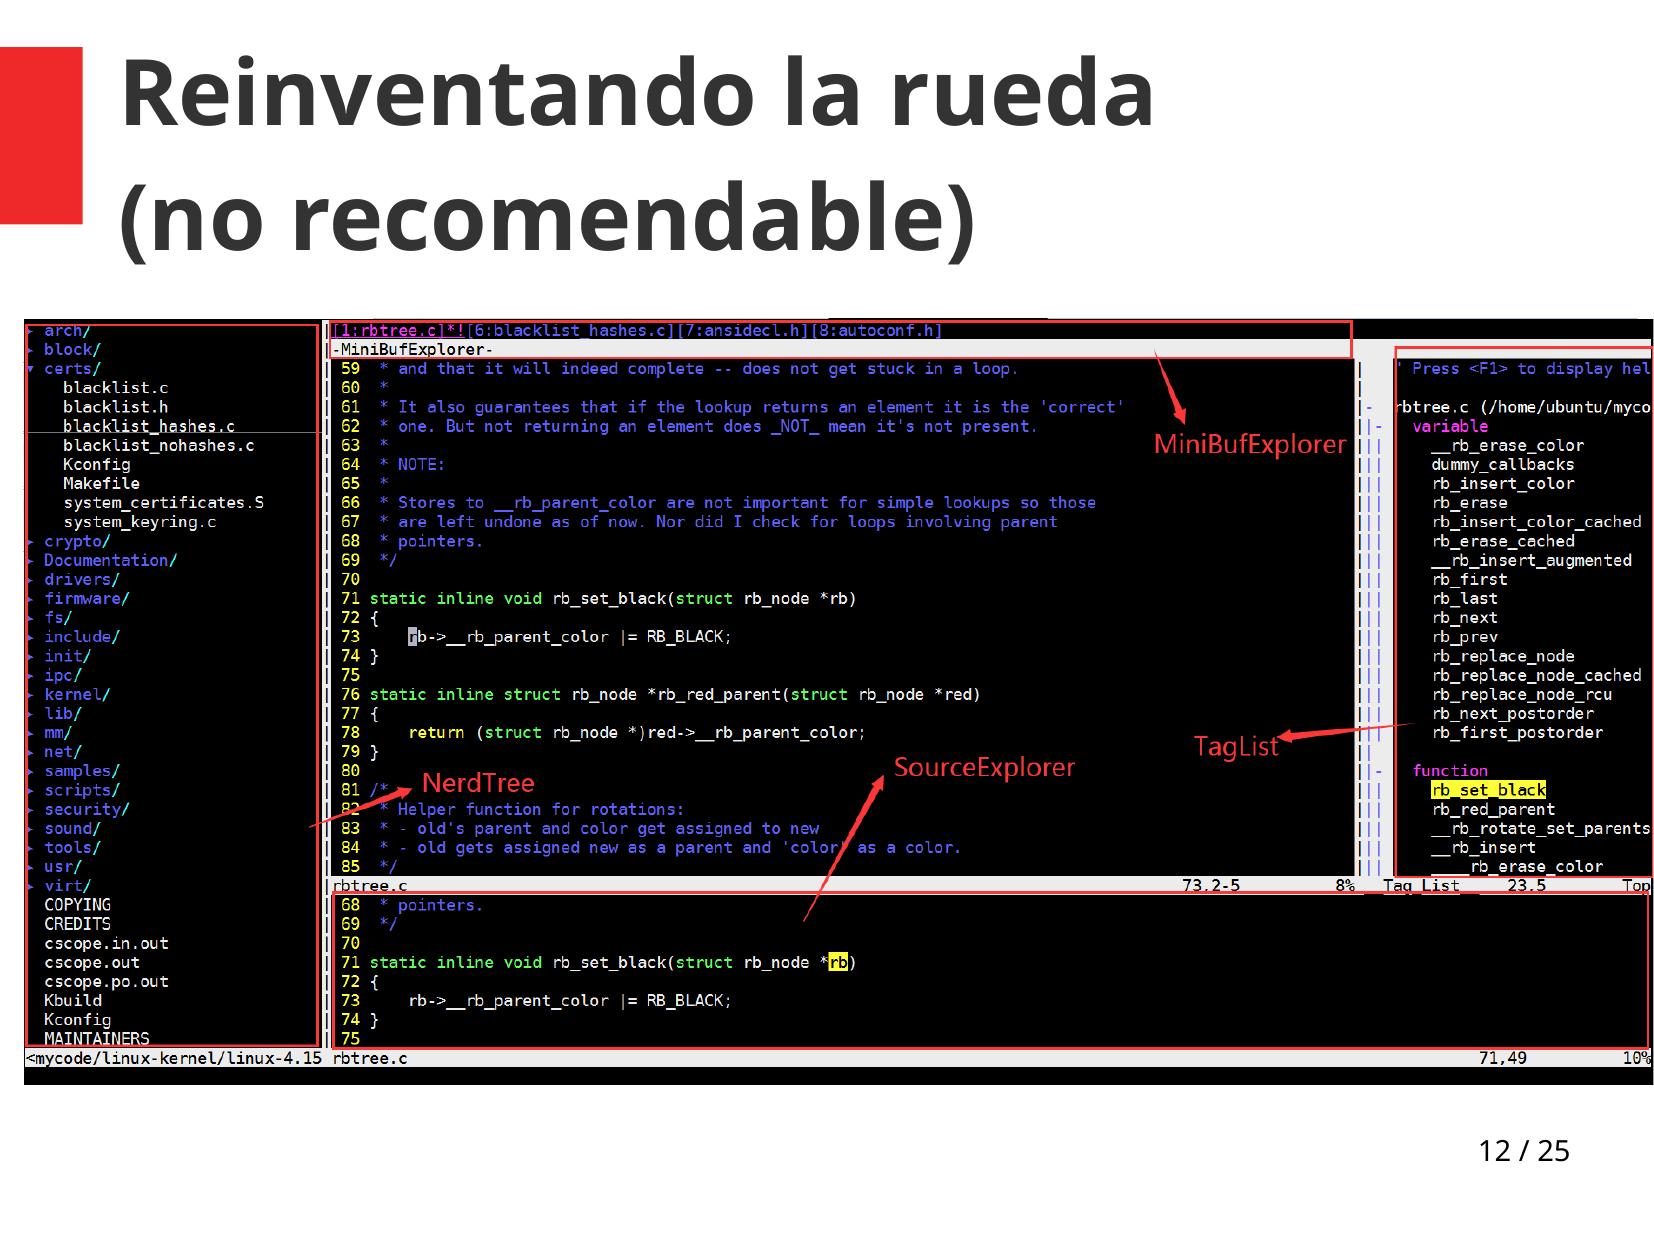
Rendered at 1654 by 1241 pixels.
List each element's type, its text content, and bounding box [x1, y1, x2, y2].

title Reinventando la rueda (no recomendable) [118, 27, 1571, 278]
picture [23, 318, 1654, 1085]
